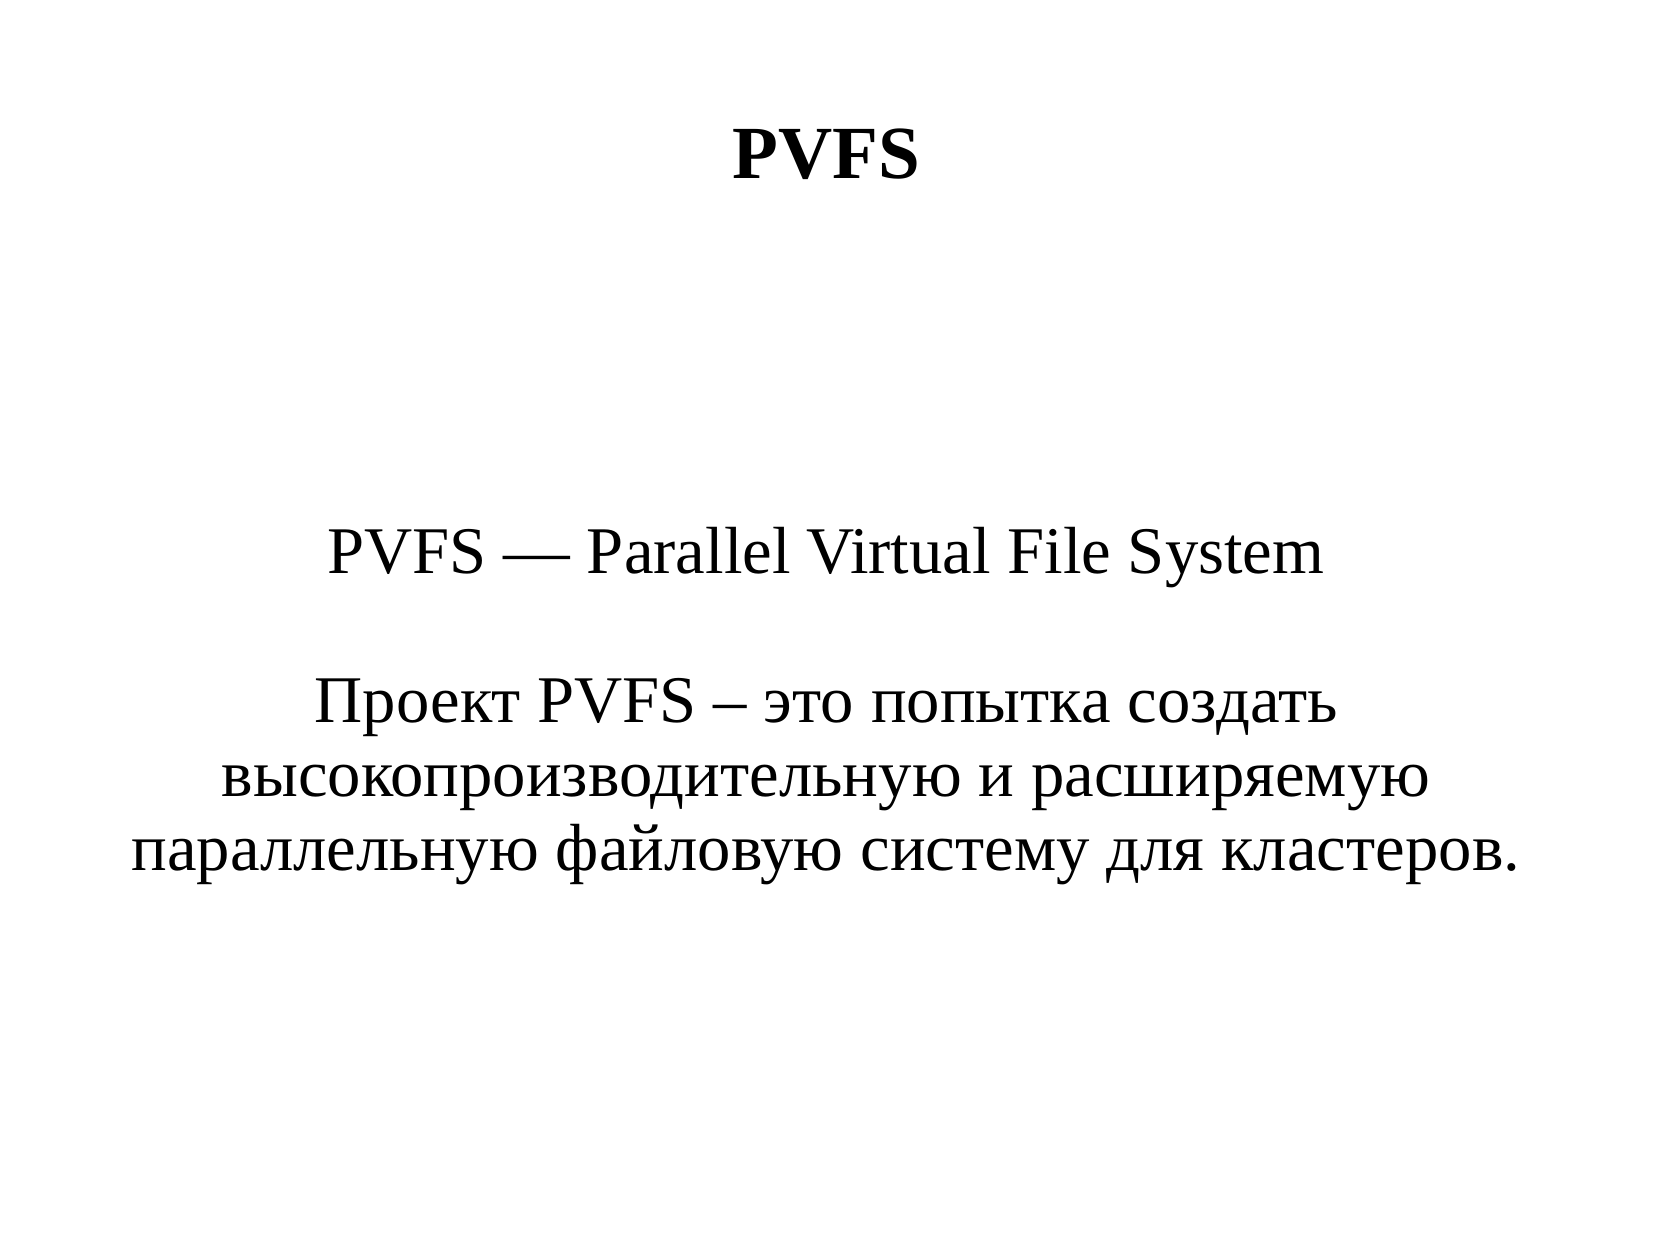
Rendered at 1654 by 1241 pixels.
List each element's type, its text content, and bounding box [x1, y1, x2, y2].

title PVFS [82, 49, 1571, 257]
subtitle PVFS — Parallel Virtual File System Проект PVFS – это попытка создать высокопроизводительную и расширяемую параллельную файловую систему для кластеров. [82, 290, 1571, 1109]
